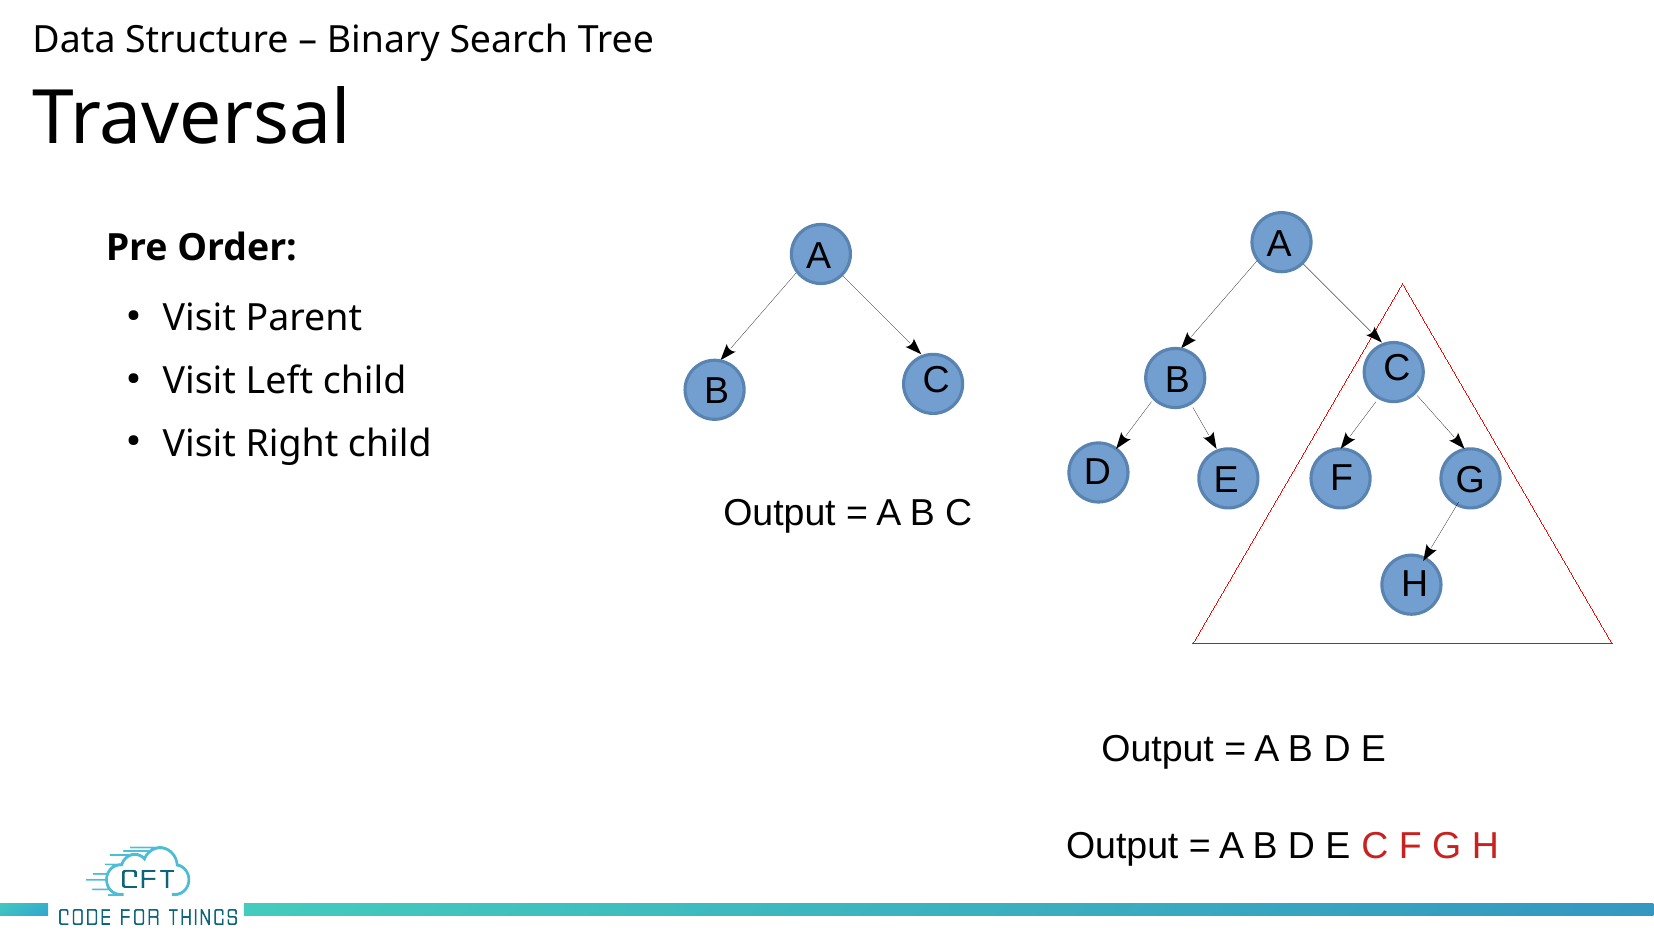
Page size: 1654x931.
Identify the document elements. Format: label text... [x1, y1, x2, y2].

text_box [903, 370, 907, 398]
text_box B [1150, 350, 1205, 408]
text_box [1254, 463, 1258, 494]
text_box [1145, 362, 1150, 394]
text_box Output = A B D E C F G H [1051, 817, 1571, 875]
text_box Pre Order: [91, 212, 461, 271]
text_box A [791, 226, 846, 284]
text_box Output = A B D E [1086, 720, 1607, 778]
picture [59, 846, 237, 925]
text_box [916, 408, 951, 414]
text_box H [1386, 555, 1441, 612]
text_box [1192, 283, 1613, 644]
text_box E [1198, 451, 1254, 508]
text_box [1124, 457, 1129, 488]
text_box A [1251, 214, 1307, 272]
text_box D [1068, 442, 1124, 500]
text_box C [1368, 338, 1424, 396]
text_box [846, 238, 851, 270]
text_box Visit Parent Visit Left child Visit Right child [112, 283, 550, 453]
text_box Output = A B C [708, 484, 999, 542]
text_box [1307, 227, 1312, 258]
title Data Structure – Binary Search Tree Traversal [32, 12, 1184, 166]
text_box B [689, 362, 745, 420]
text_box F [1315, 448, 1371, 506]
text_box [685, 374, 689, 405]
text_box C [907, 350, 963, 408]
text_box G [1440, 451, 1496, 508]
